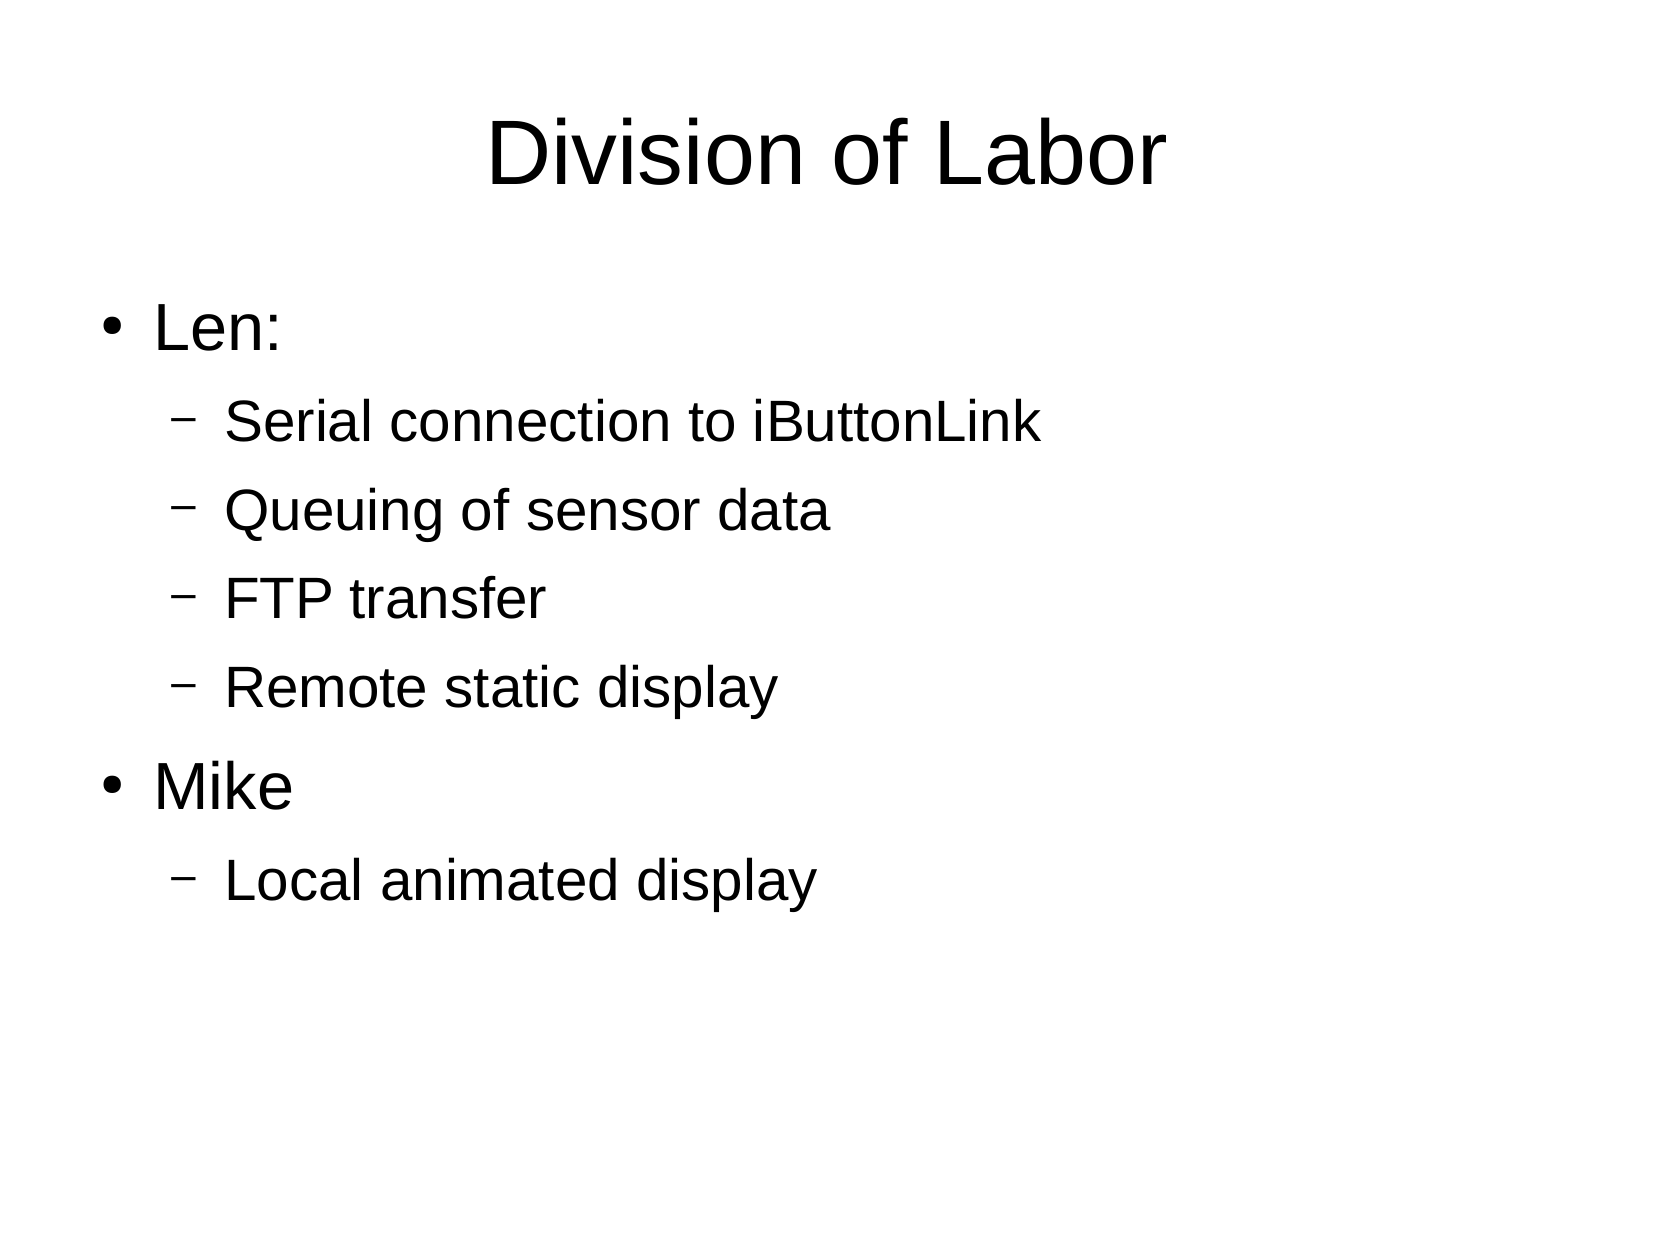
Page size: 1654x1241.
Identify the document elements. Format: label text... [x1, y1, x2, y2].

list Len: Serial connection to iButtonLink Queuing of sensor data FTP transfer Remote static display Mike Local animated display [82, 290, 1571, 1010]
title Division of Labor [82, 49, 1571, 257]
